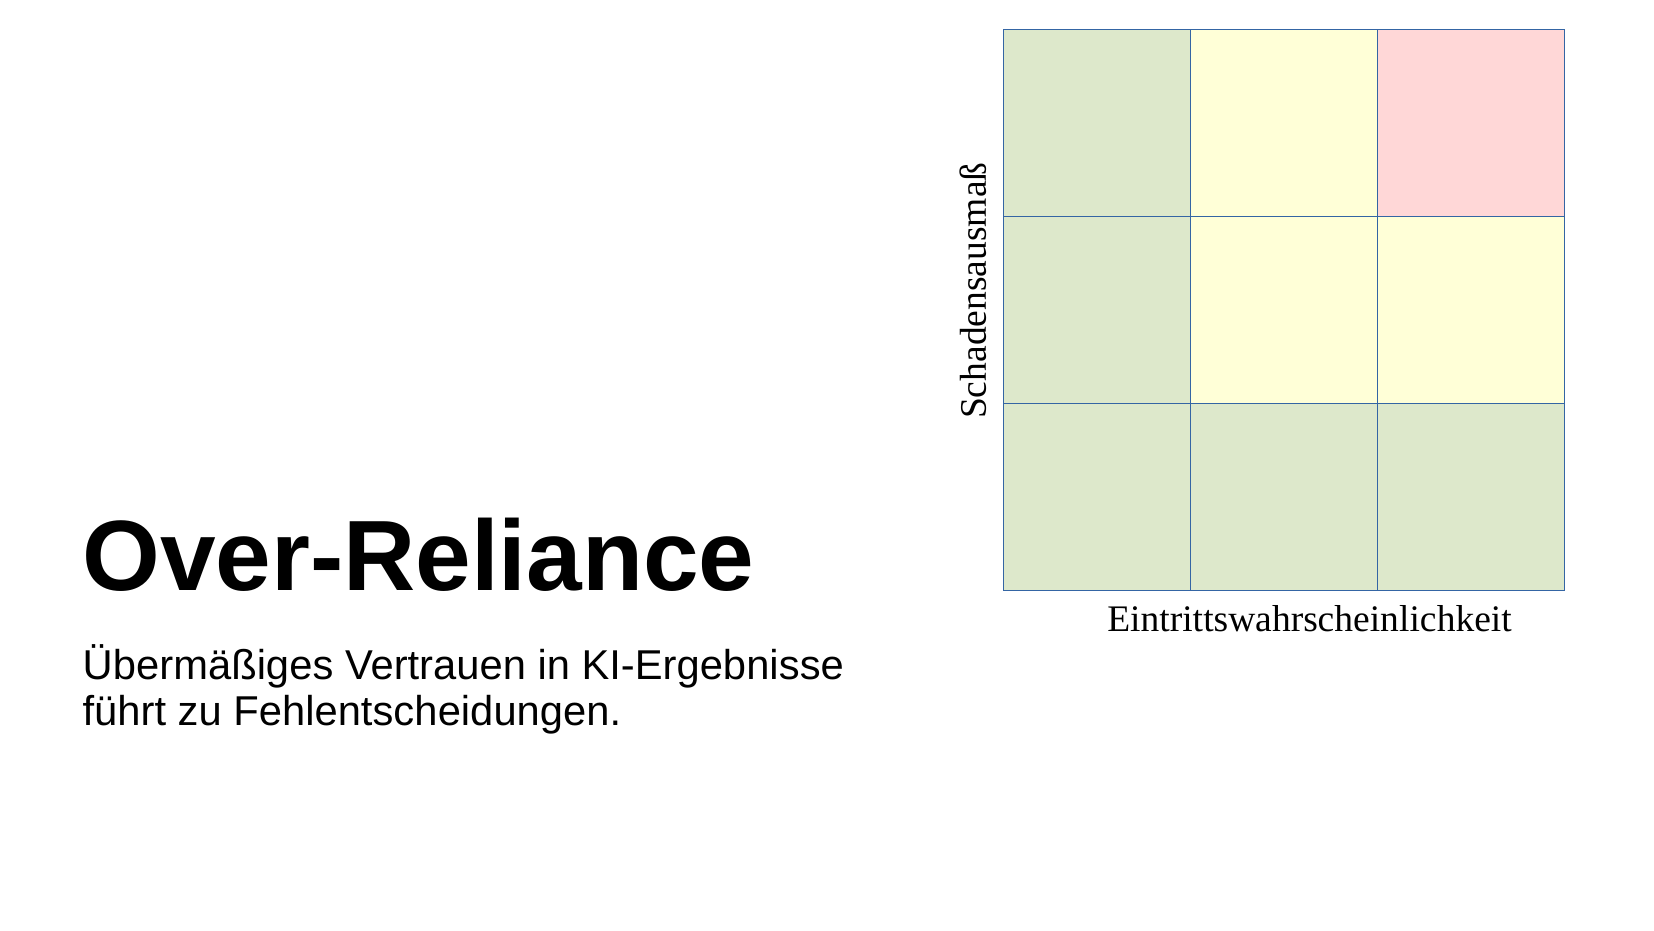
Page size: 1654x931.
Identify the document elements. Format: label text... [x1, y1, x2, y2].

text_box Eintrittswahrscheinlichkeit [1092, 590, 1527, 647]
text_box [1003, 29, 1565, 591]
text_box Schadensausmaß [944, 147, 1002, 434]
list Over-Reliance Übermäßiges Vertrauen in KI-Ergebnisse führt zu Fehlentscheidungen. [82, 217, 916, 758]
